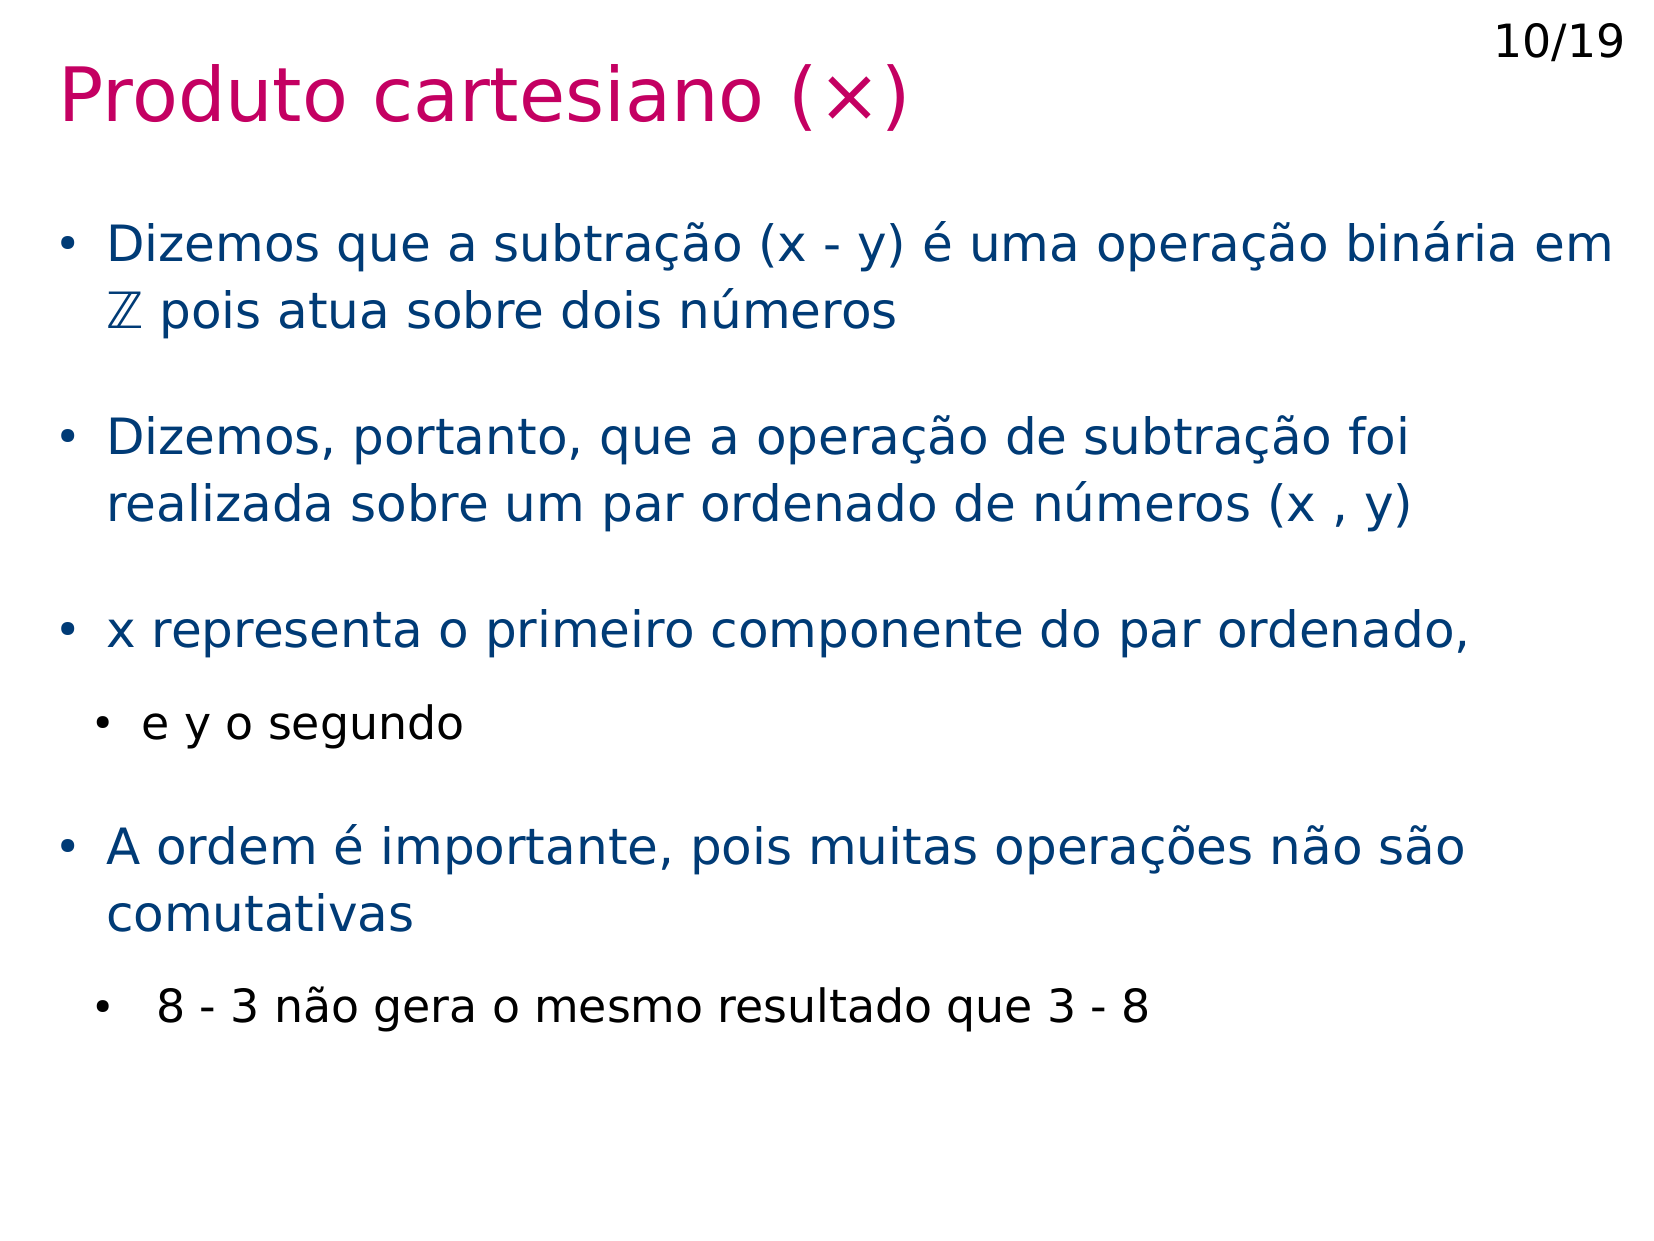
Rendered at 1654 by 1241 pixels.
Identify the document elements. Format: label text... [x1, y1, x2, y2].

title Produto cartesiano (×) [59, 29, 1625, 148]
list Dizemos que a subtração (x - y) é uma operação binária em ℤ pois atua sobre dois números Dizemos, portanto, que a operação de subtração foi realizada sobre um par ordenado de números (x , y) x representa o primeiro componente do par ordenado, e y o segundo A ordem é importante, pois muitas operações não são comutativas 8 - 3 não gera o mesmo resultado que 3 - 8 [59, 206, 1625, 1211]
